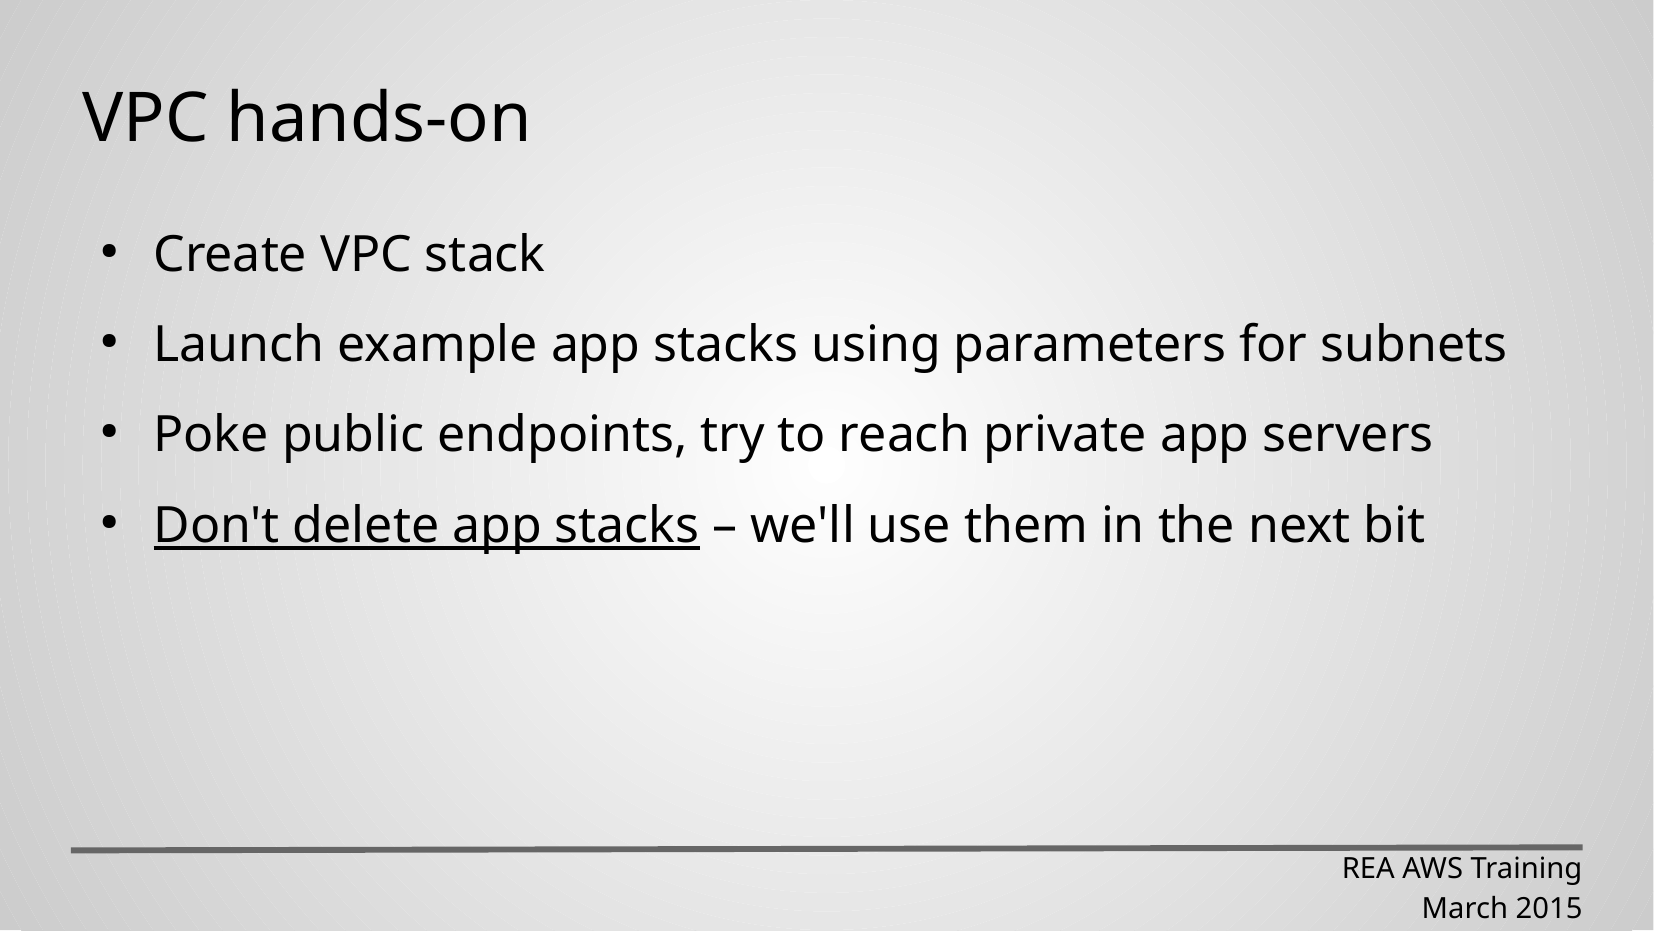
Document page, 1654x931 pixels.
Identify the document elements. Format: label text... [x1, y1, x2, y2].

list Create VPC stack Launch example app stacks using parameters for subnets Poke public endpoints, try to reach private app servers Don't delete app stacks – we'll use them in the next bit [82, 217, 1571, 827]
title VPC hands-on [82, 37, 1571, 193]
